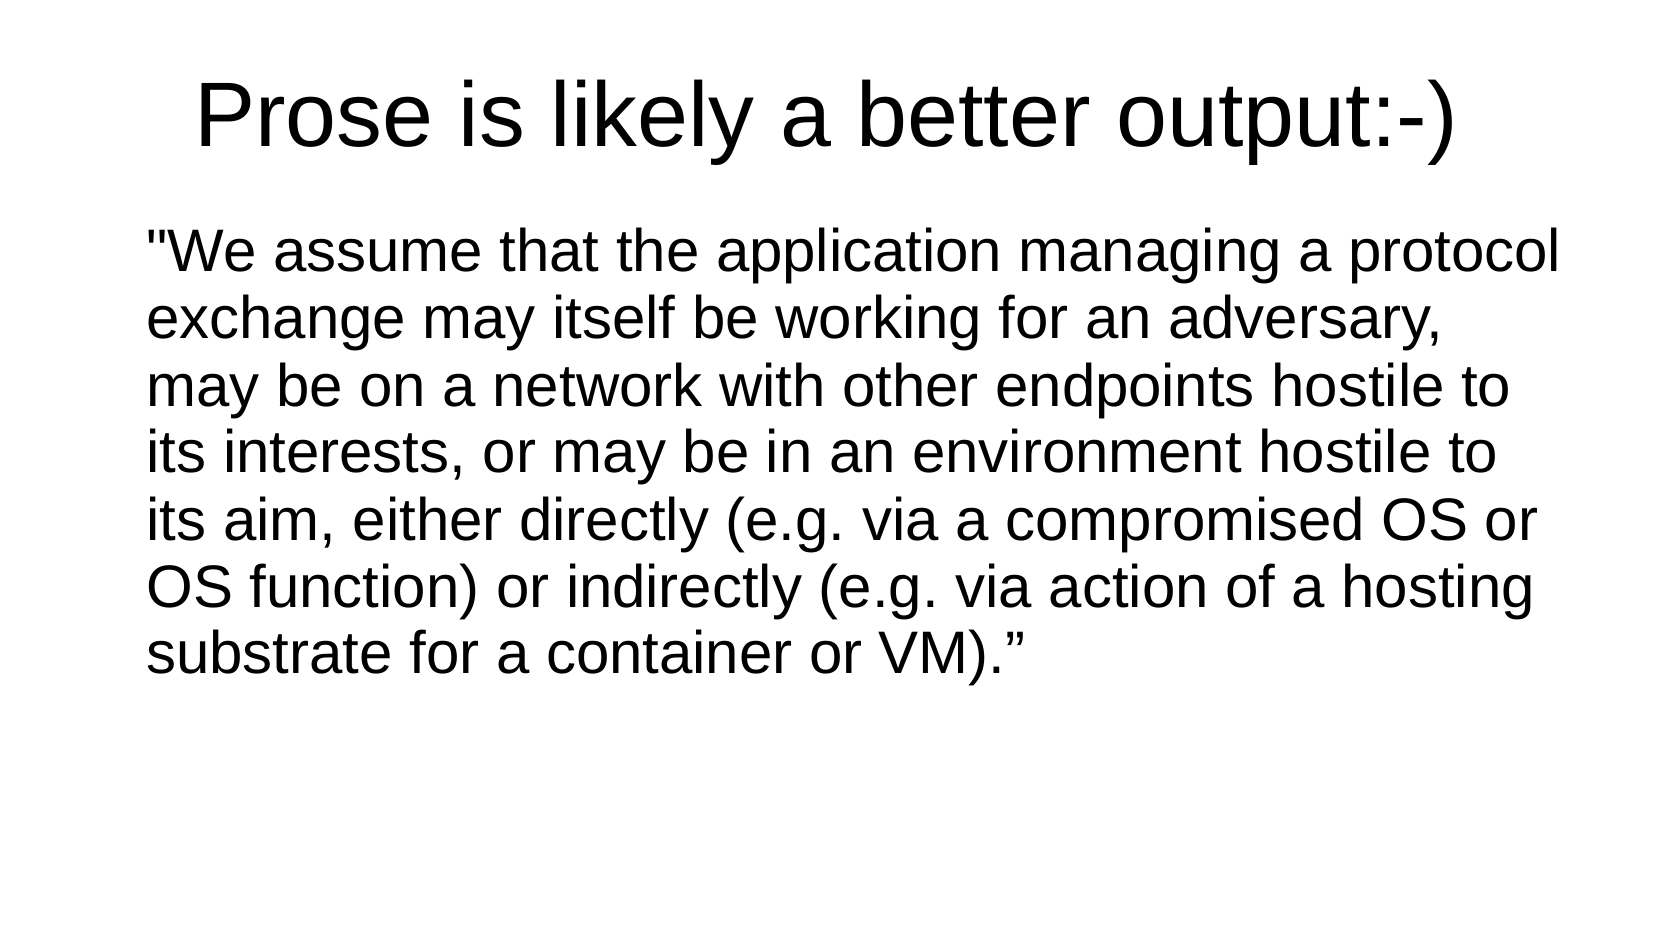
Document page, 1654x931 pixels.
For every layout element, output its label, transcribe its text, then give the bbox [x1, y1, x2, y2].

title Prose is likely a better output:-) [82, 37, 1571, 193]
list "We assume that the application managing a protocol exchange may itself be working for an adversary, may be on a network with other endpoints hostile to its interests, or may be in an environment hostile to its aim, either directly (e.g. via a compromised OS or OS function) or indirectly (e.g. via action of a hosting substrate for a container or VM).” [82, 217, 1571, 758]
